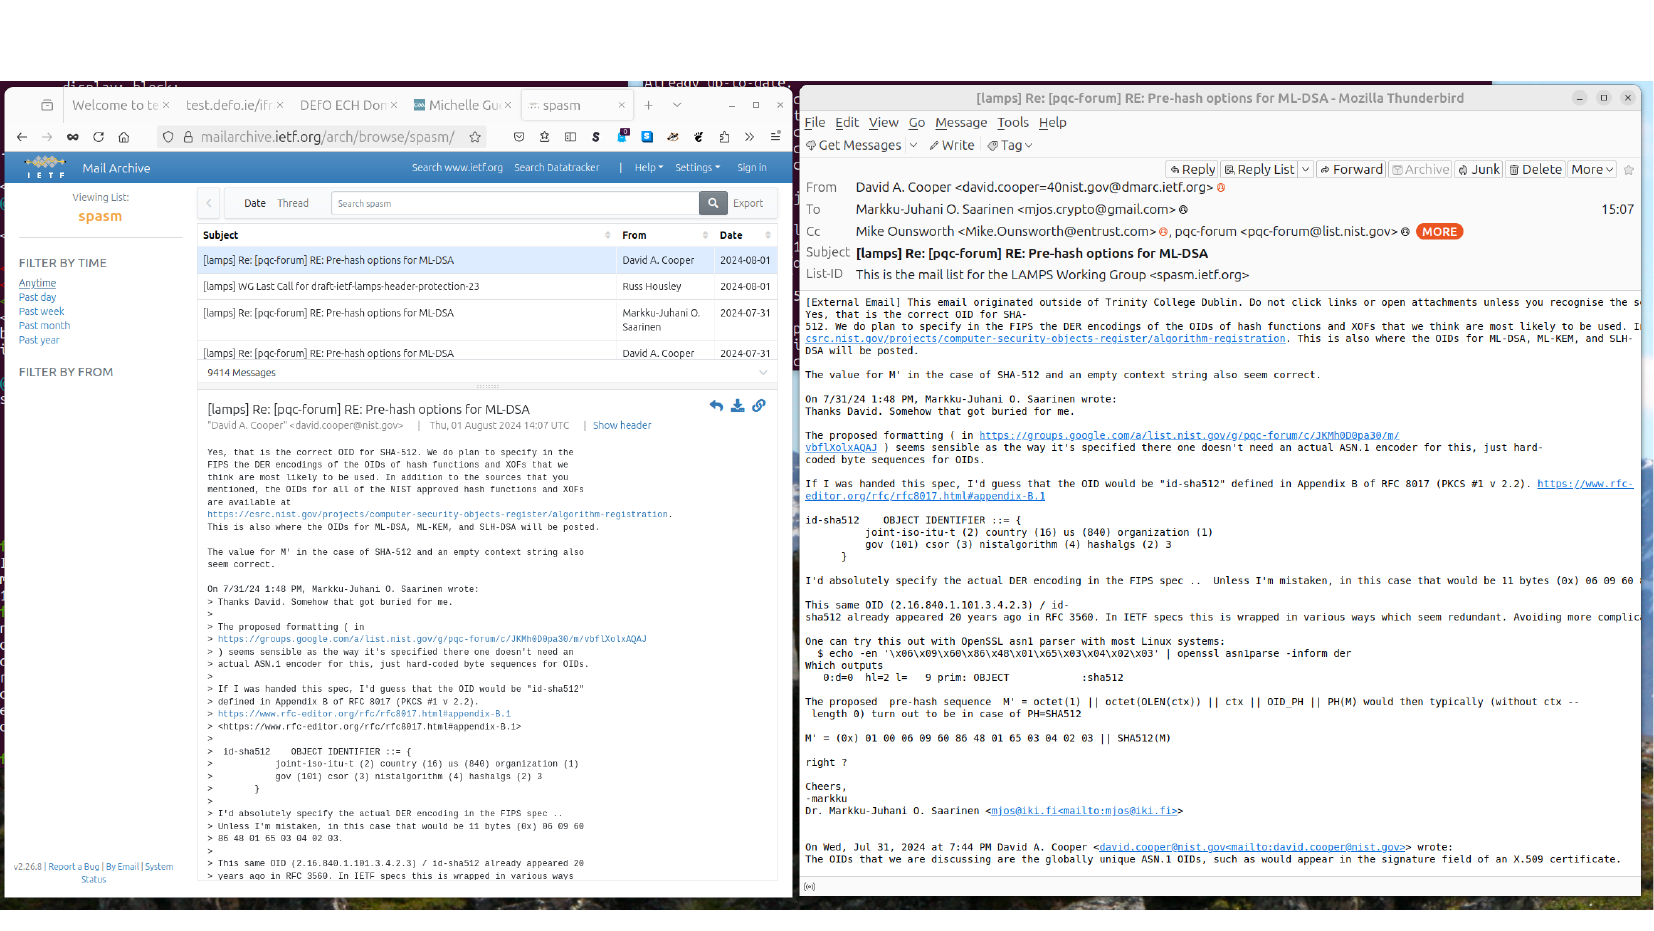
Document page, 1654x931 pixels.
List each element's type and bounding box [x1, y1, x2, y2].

picture [0, 81, 1654, 910]
